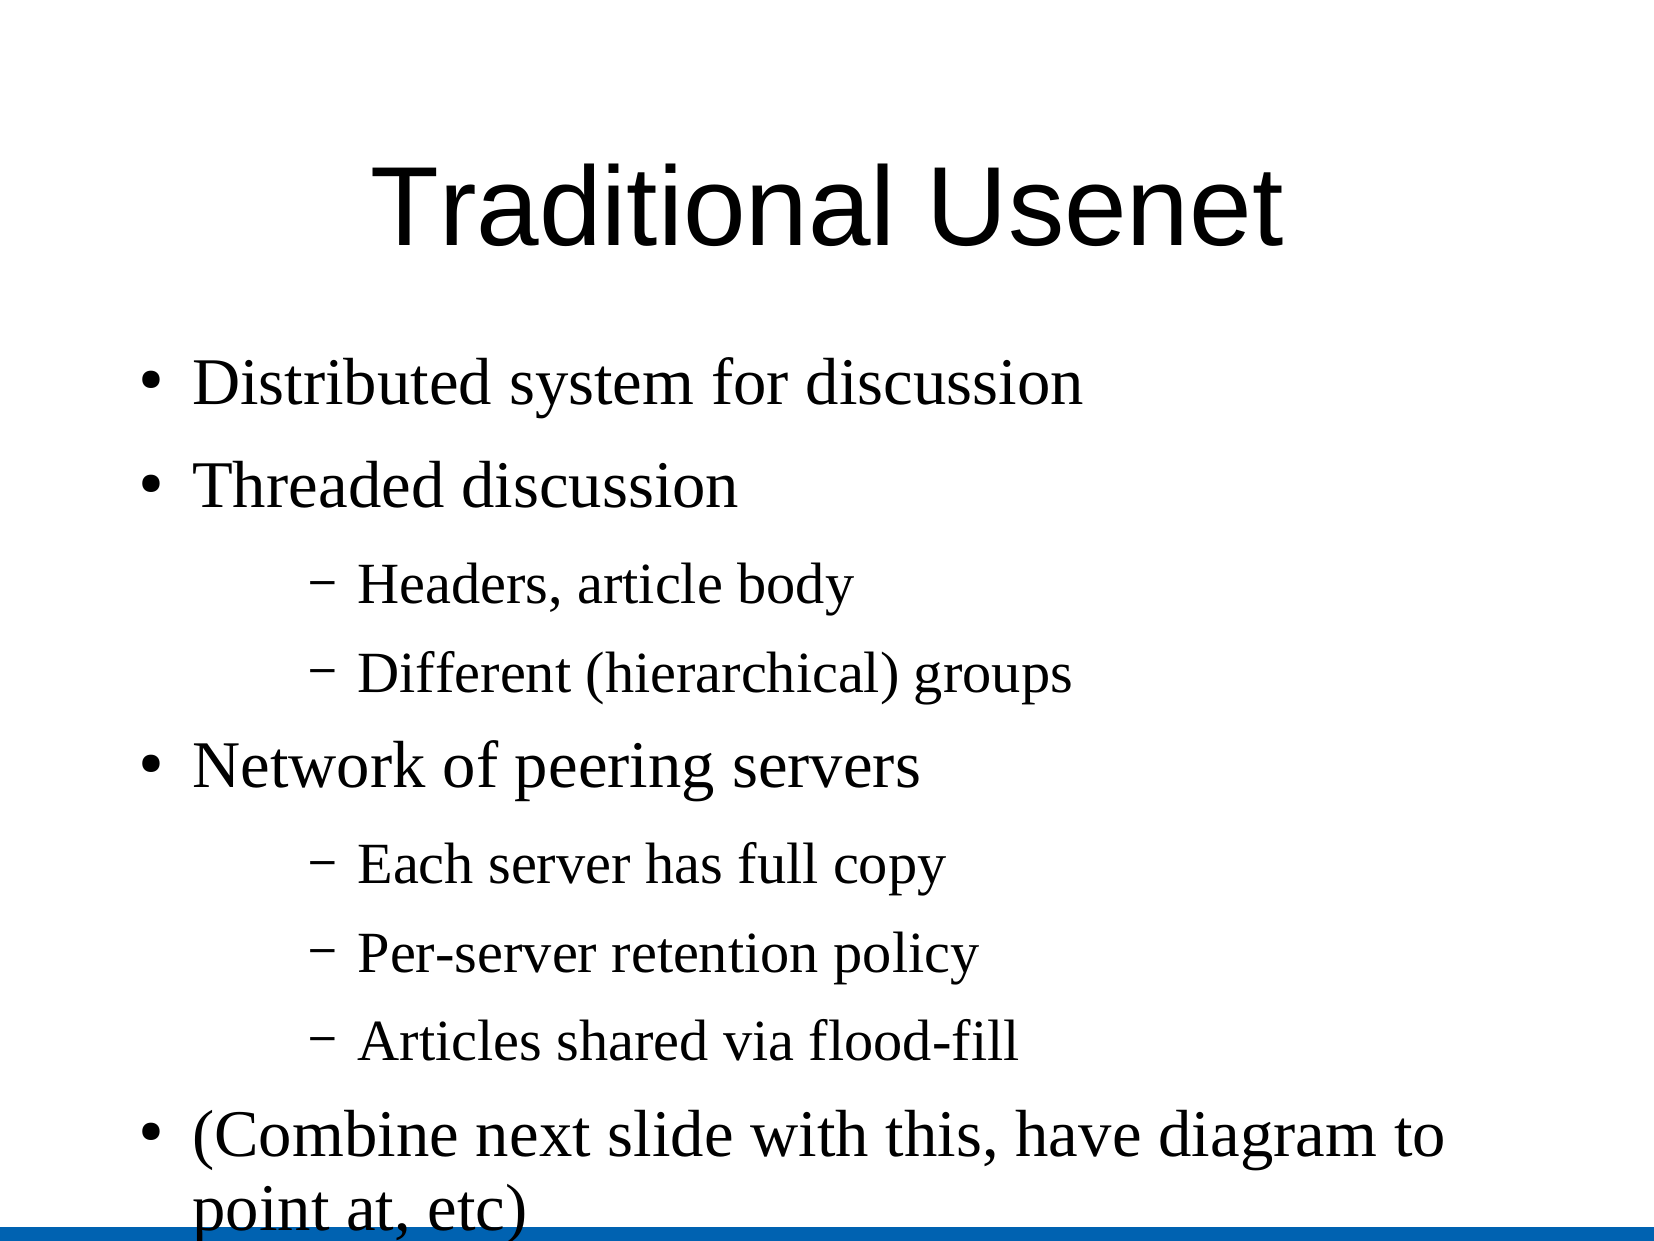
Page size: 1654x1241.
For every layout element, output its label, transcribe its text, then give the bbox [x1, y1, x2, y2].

title Traditional Usenet [121, 102, 1533, 311]
list Distributed system for discussion Threaded discussion Headers, article body Different (hierarchical) groups Network of peering servers Each server has full copy Per-server retention policy Articles shared via flood-fill (Combine next slide with this, have diagram to point at, etc) [121, 344, 1533, 1241]
